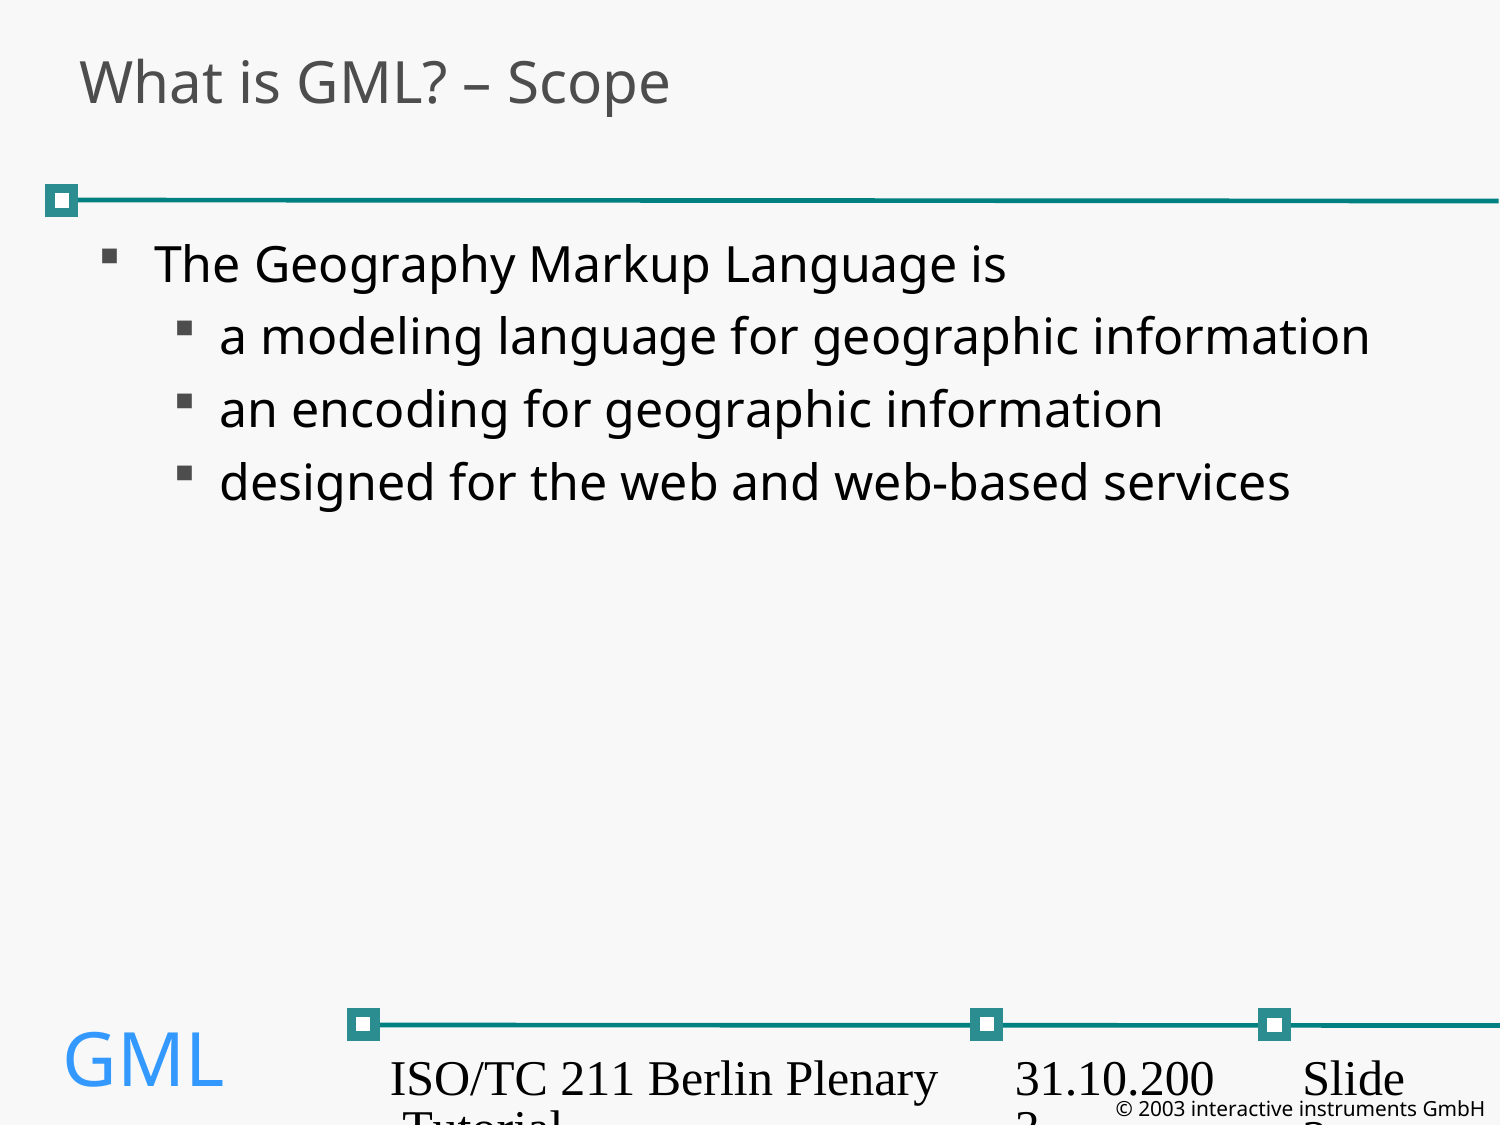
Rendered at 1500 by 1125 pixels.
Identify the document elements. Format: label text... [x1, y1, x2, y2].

list The Geography Markup Language is a modeling language for geographic information an encoding for geographic information designed for the web and web-based services [83, 224, 1425, 1002]
title What is GML? – Scope [64, 37, 1427, 188]
